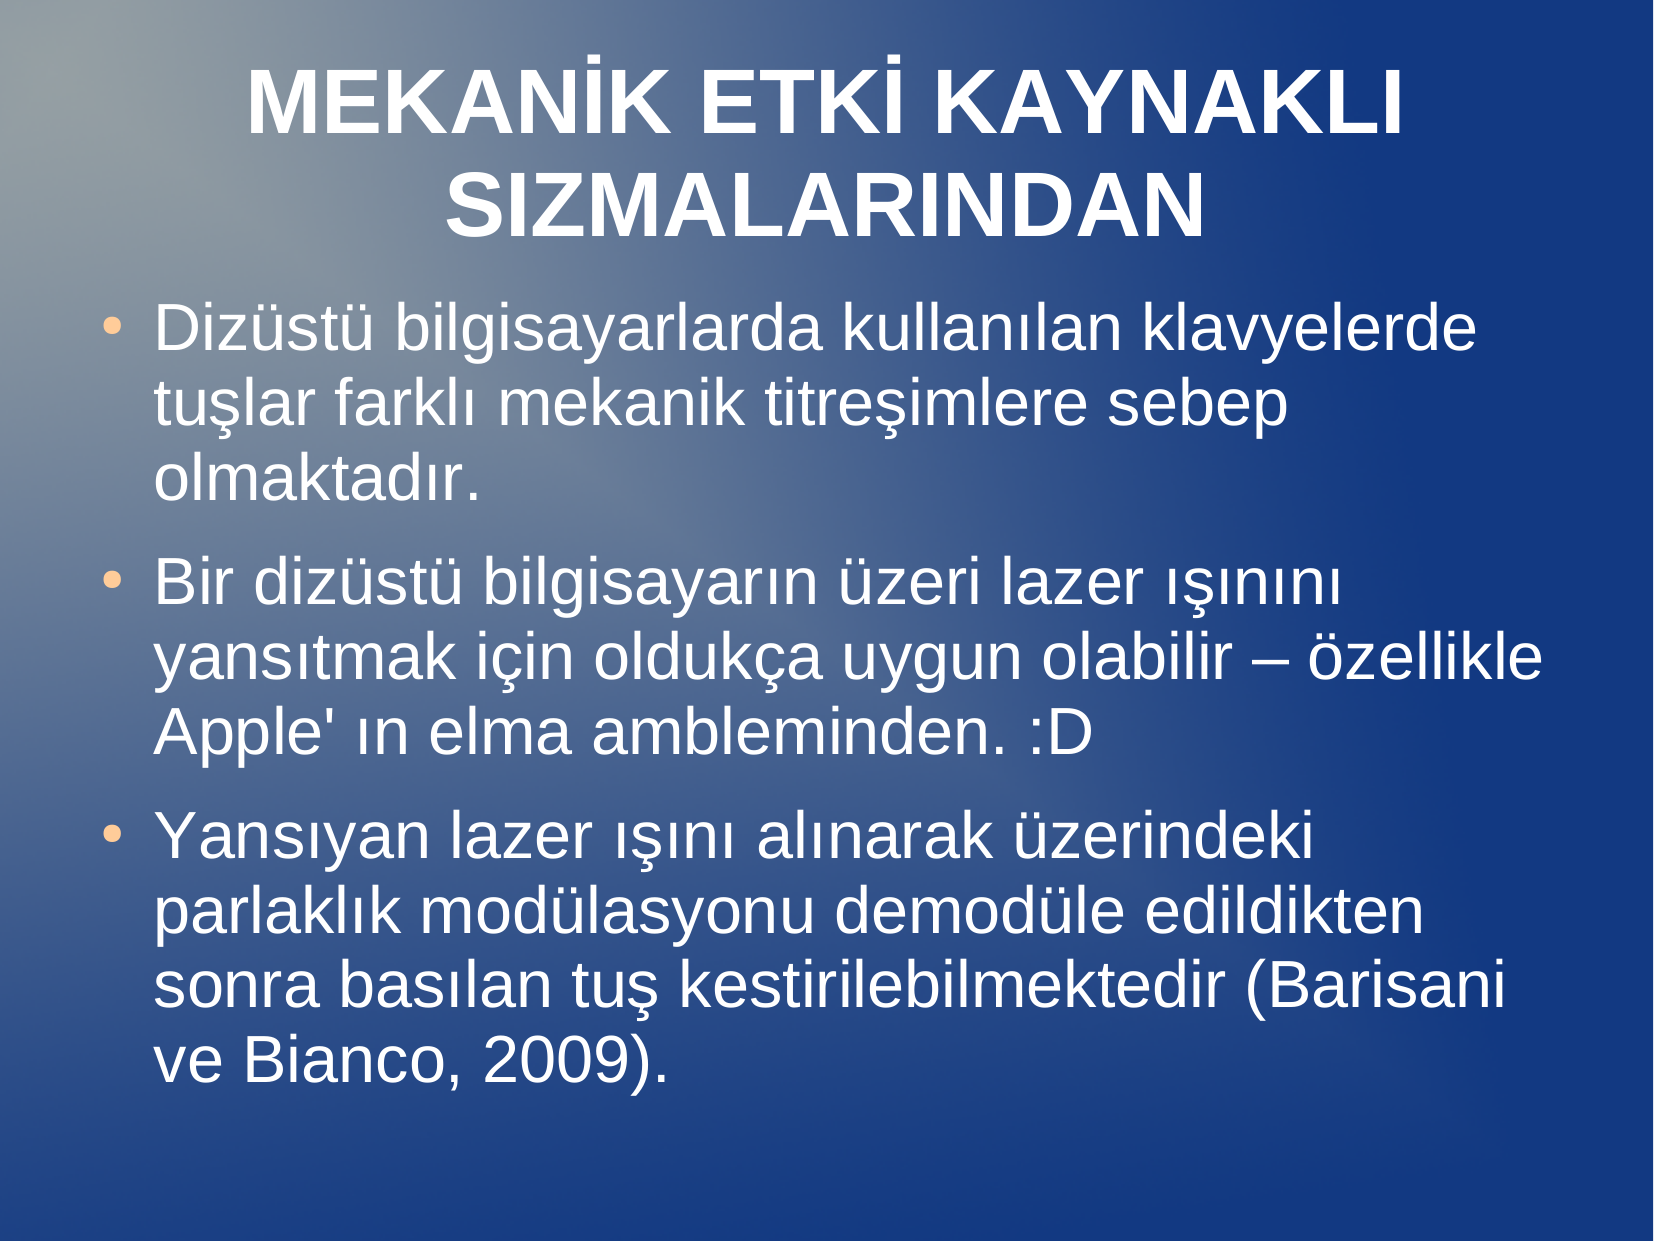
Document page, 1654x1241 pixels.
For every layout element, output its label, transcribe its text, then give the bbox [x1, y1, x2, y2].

picture [0, 0, 1654, 1241]
list Dizüstü bilgisayarlarda kullanılan klavyelerde tuşlar farklı mekanik titreşimlere sebep olmaktadır. Bir dizüstü bilgisayarın üzeri lazer ışınını yansıtmak için oldukça uygun olabilir – özellikle Apple' ın elma ambleminden. :D Yansıyan lazer ışını alınarak üzerindeki parlaklık modülasyonu demodüle edildikten sonra basılan tuş kestirilebilmektedir (Barisani ve Bianco, 2009). [82, 290, 1571, 1098]
title MEKANİK ETKİ KAYNAKLI SIZMALARINDAN [82, 50, 1571, 256]
